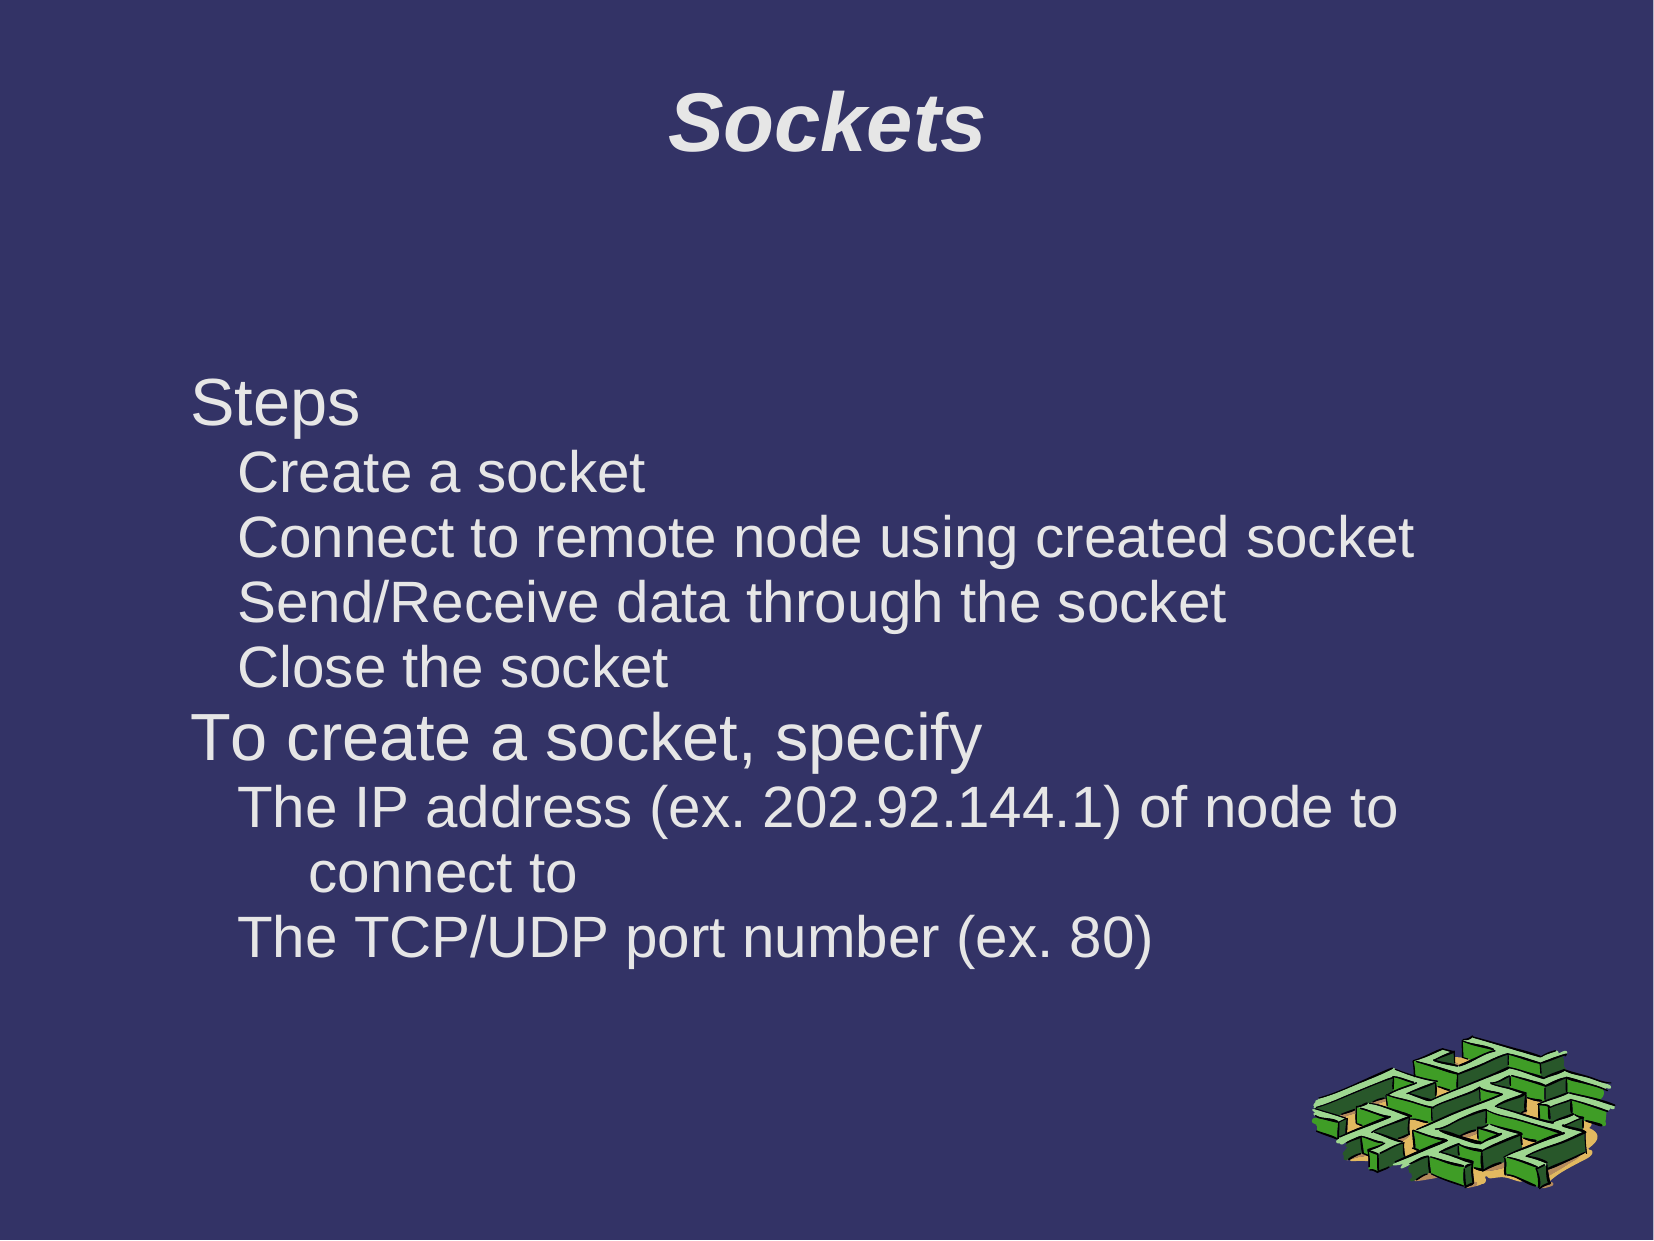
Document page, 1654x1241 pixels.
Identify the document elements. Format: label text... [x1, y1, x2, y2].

list Steps Create a socket Connect to remote node using created socket Send/Receive data through the socket Close the socket To create a socket, specify The IP address (ex. 202.92.144.1) of node to connect to The TCP/UDP port number (ex. 80) [178, 364, 1570, 1173]
title Sockets [121, 19, 1534, 227]
